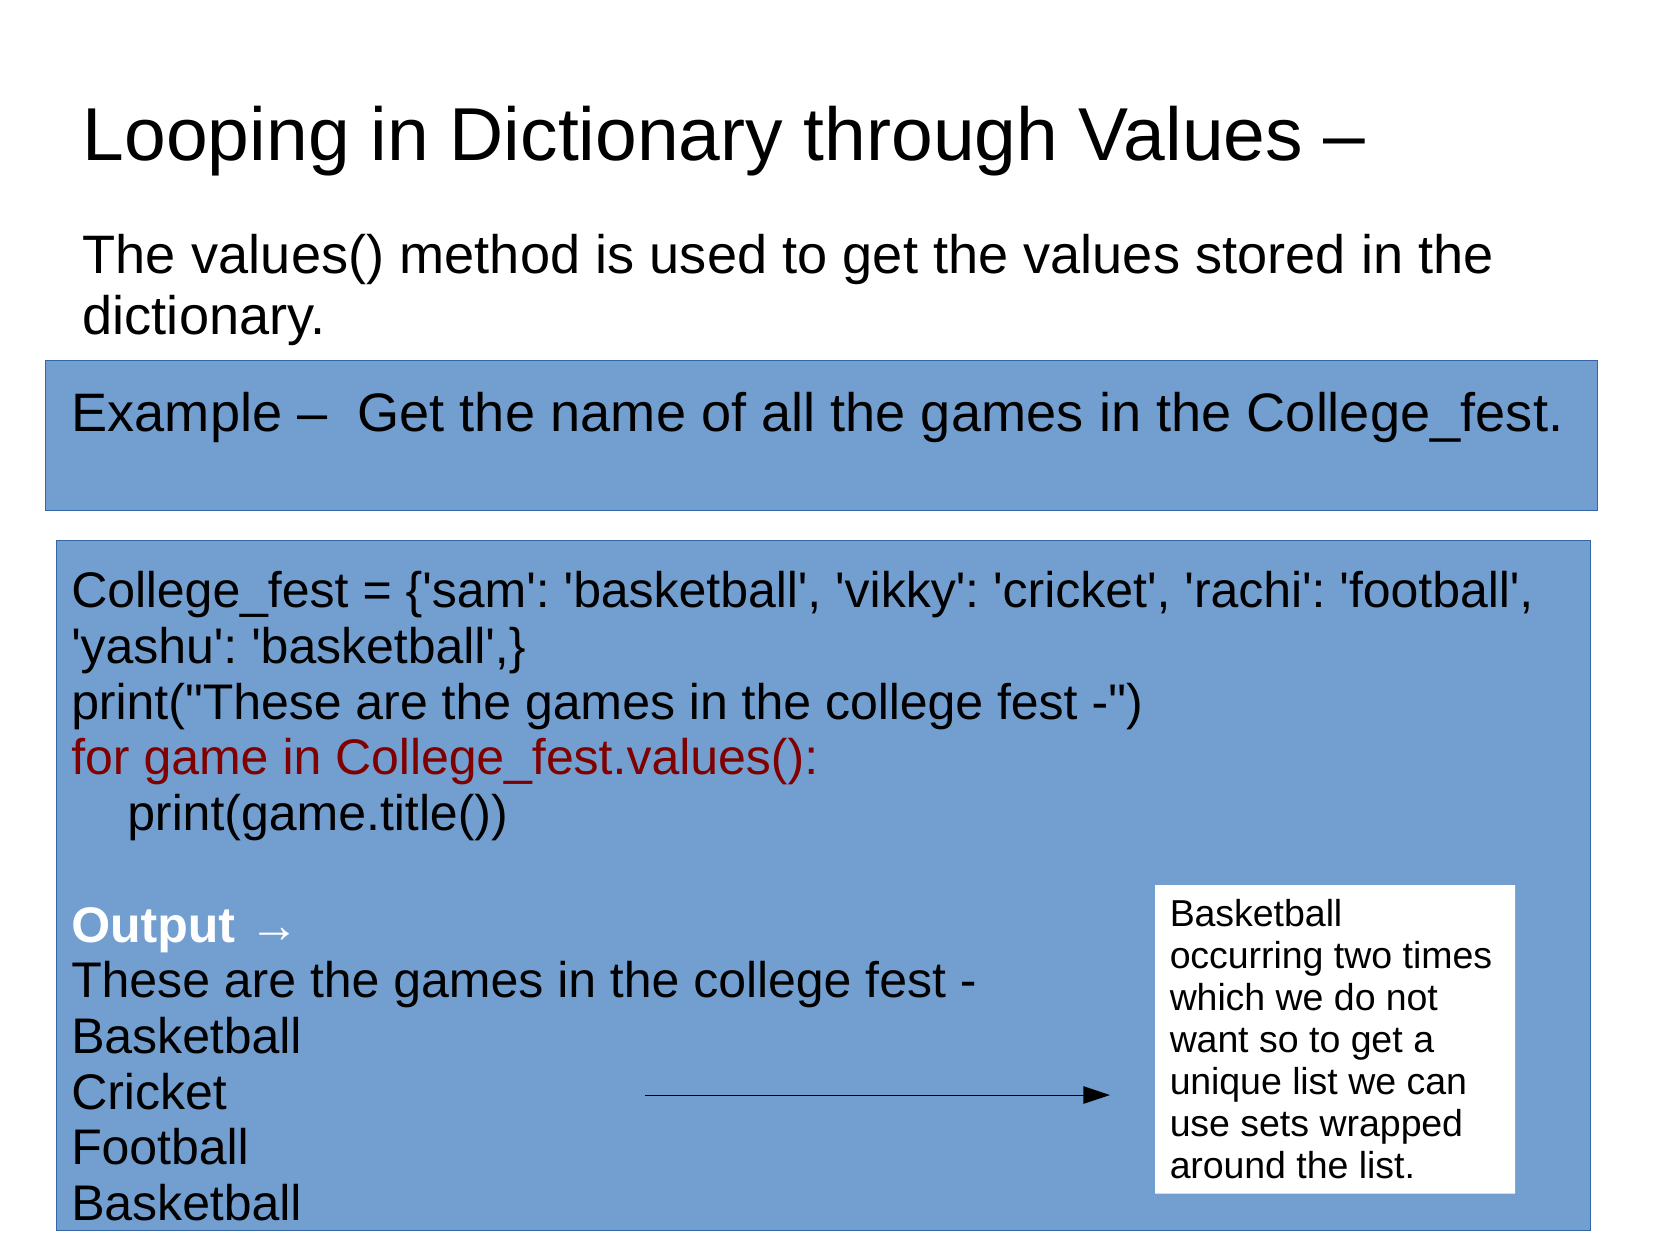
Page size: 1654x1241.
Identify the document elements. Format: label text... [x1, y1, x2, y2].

text_box [45, 360, 1598, 511]
title Looping in Dictionary through Values – [82, 58, 1571, 211]
text_box Basketball occurring two times which we do not want so to get a unique list we can use sets wrapped around the list. [1155, 885, 1516, 1194]
text_box Example – Get the name of all the games in the College_fest. [56, 375, 1606, 726]
text_box College_fest = {'sam': 'basketball', 'vikky': 'cricket', 'rachi': 'football', 'yashu': 'basketball',} print("These are the games in the college fest -") for game in College_fest.values(): print(game.title()) Output → These are the games in the college fest - Basketball Cricket Football Basketball [56, 555, 1553, 1241]
list The values() method is used to get the values stored in the dictionary. [82, 225, 1571, 360]
text_box [56, 540, 1591, 1231]
